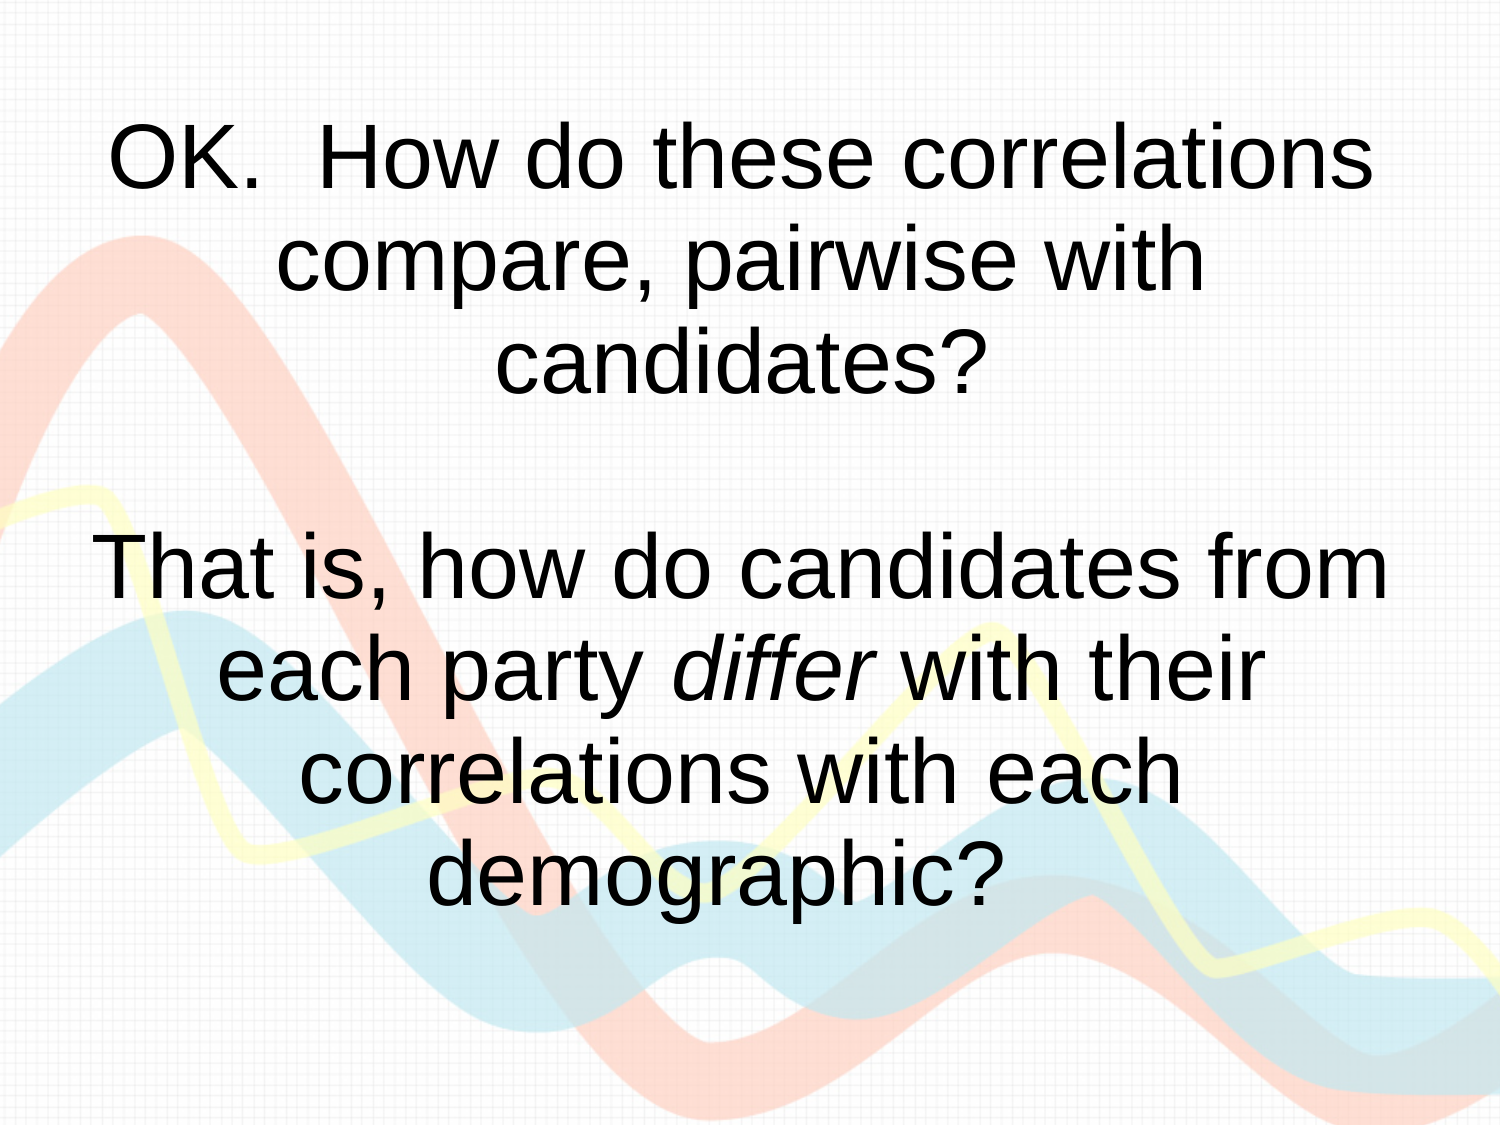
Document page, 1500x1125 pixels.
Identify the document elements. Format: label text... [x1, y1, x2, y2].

title OK. How do these correlations compare, pairwise with candidates? That is, how do candidates from each party differ with their correlations with each demographic? [67, 96, 1418, 1037]
